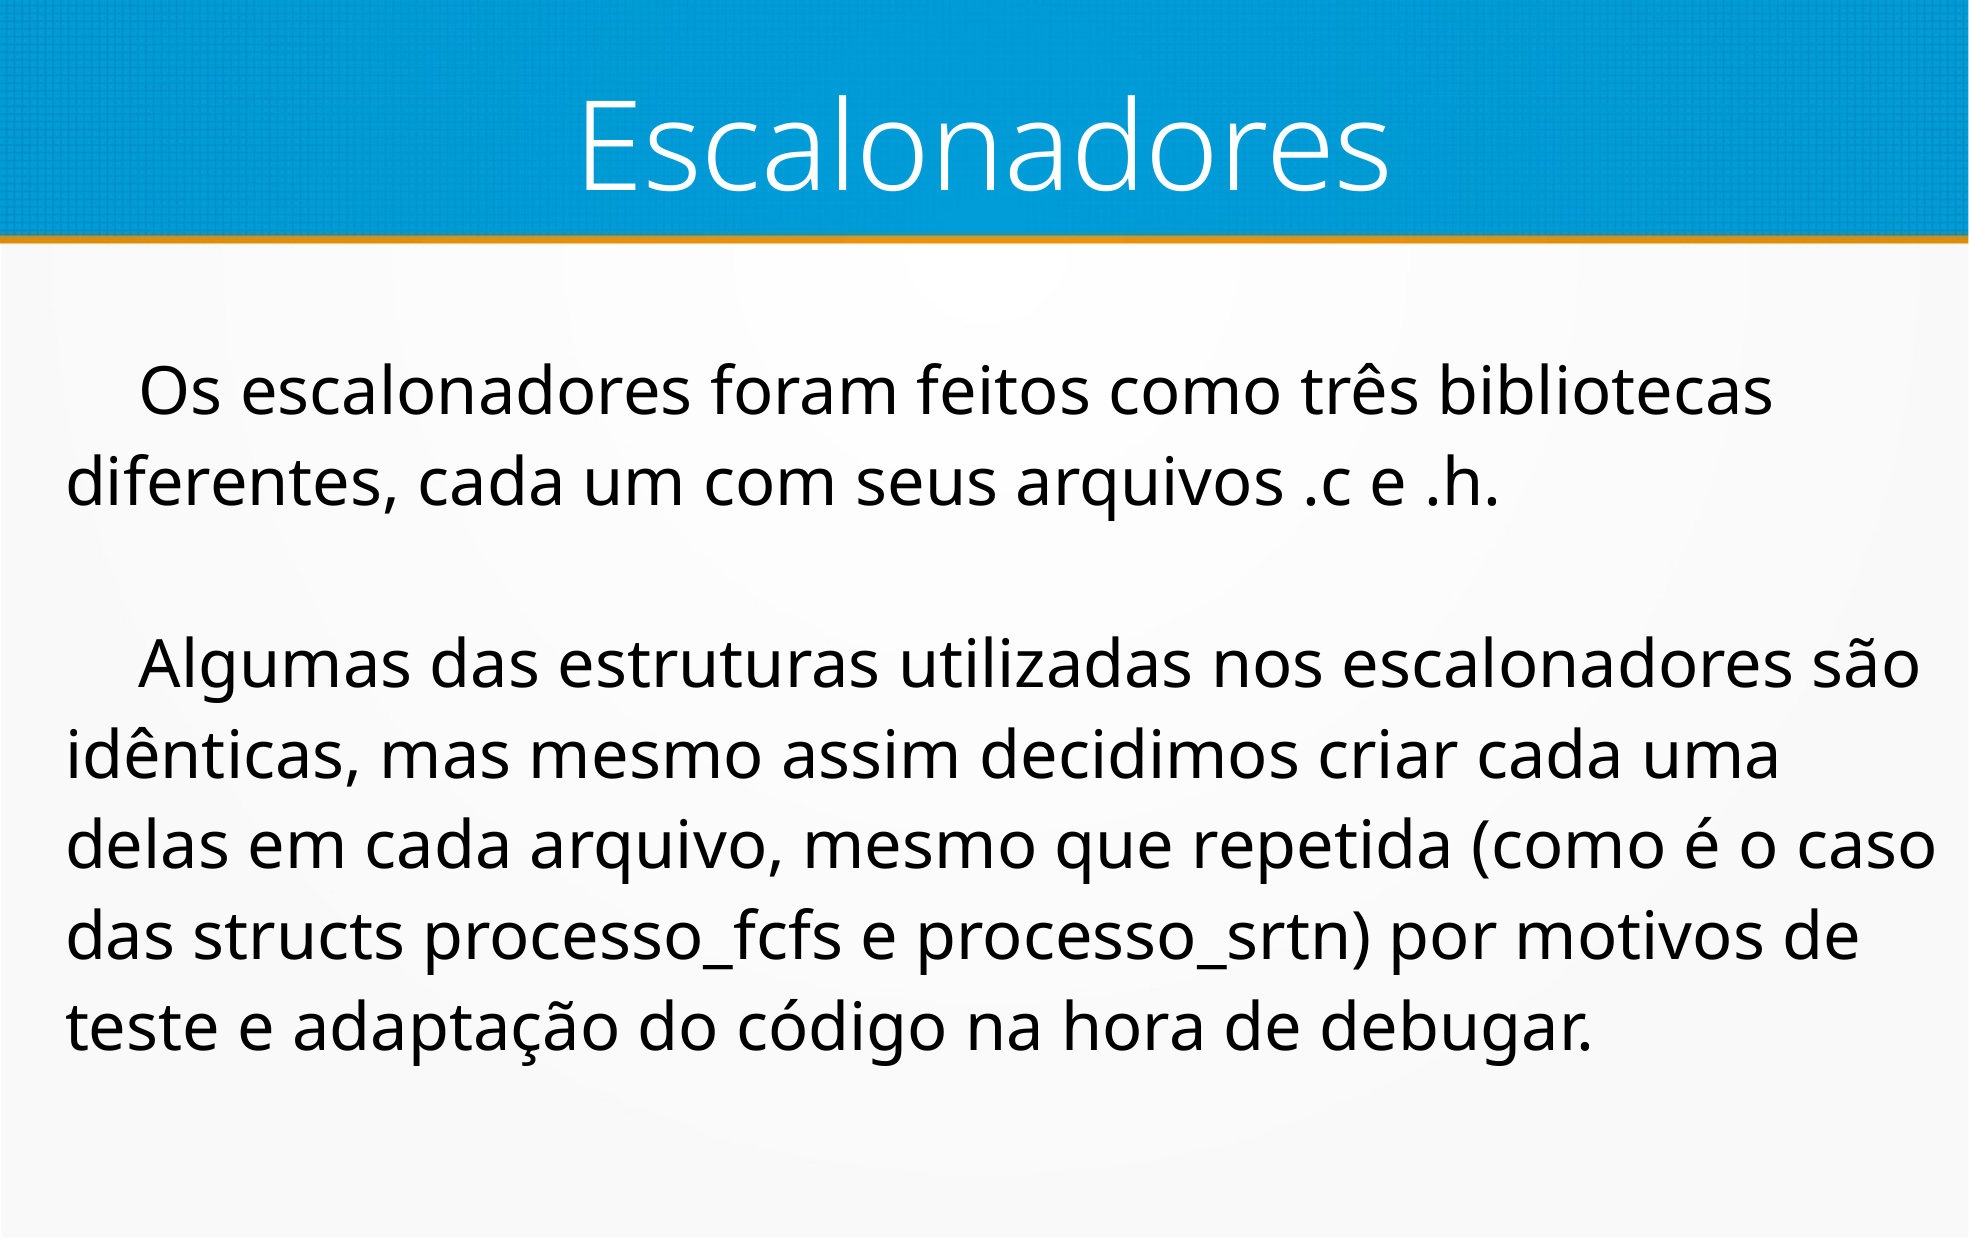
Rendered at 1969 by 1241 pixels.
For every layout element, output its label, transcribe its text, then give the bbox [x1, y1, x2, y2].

picture [0, 233, 1969, 1241]
title Escalonadores [98, 19, 1870, 227]
text_box Os escalonadores foram feitos como três bibliotecas diferentes, cada um com seus arquivos .c e .h. Algumas das estruturas utilizadas nos escalonadores são idênticas, mas mesmo assim decidimos criar cada uma delas em cada arquivo, mesmo que repetida (como é o caso das structs processo_fcfs e processo_srtn) por motivos de teste e adaptação do código na hora de debugar. [59, 350, 1961, 1063]
